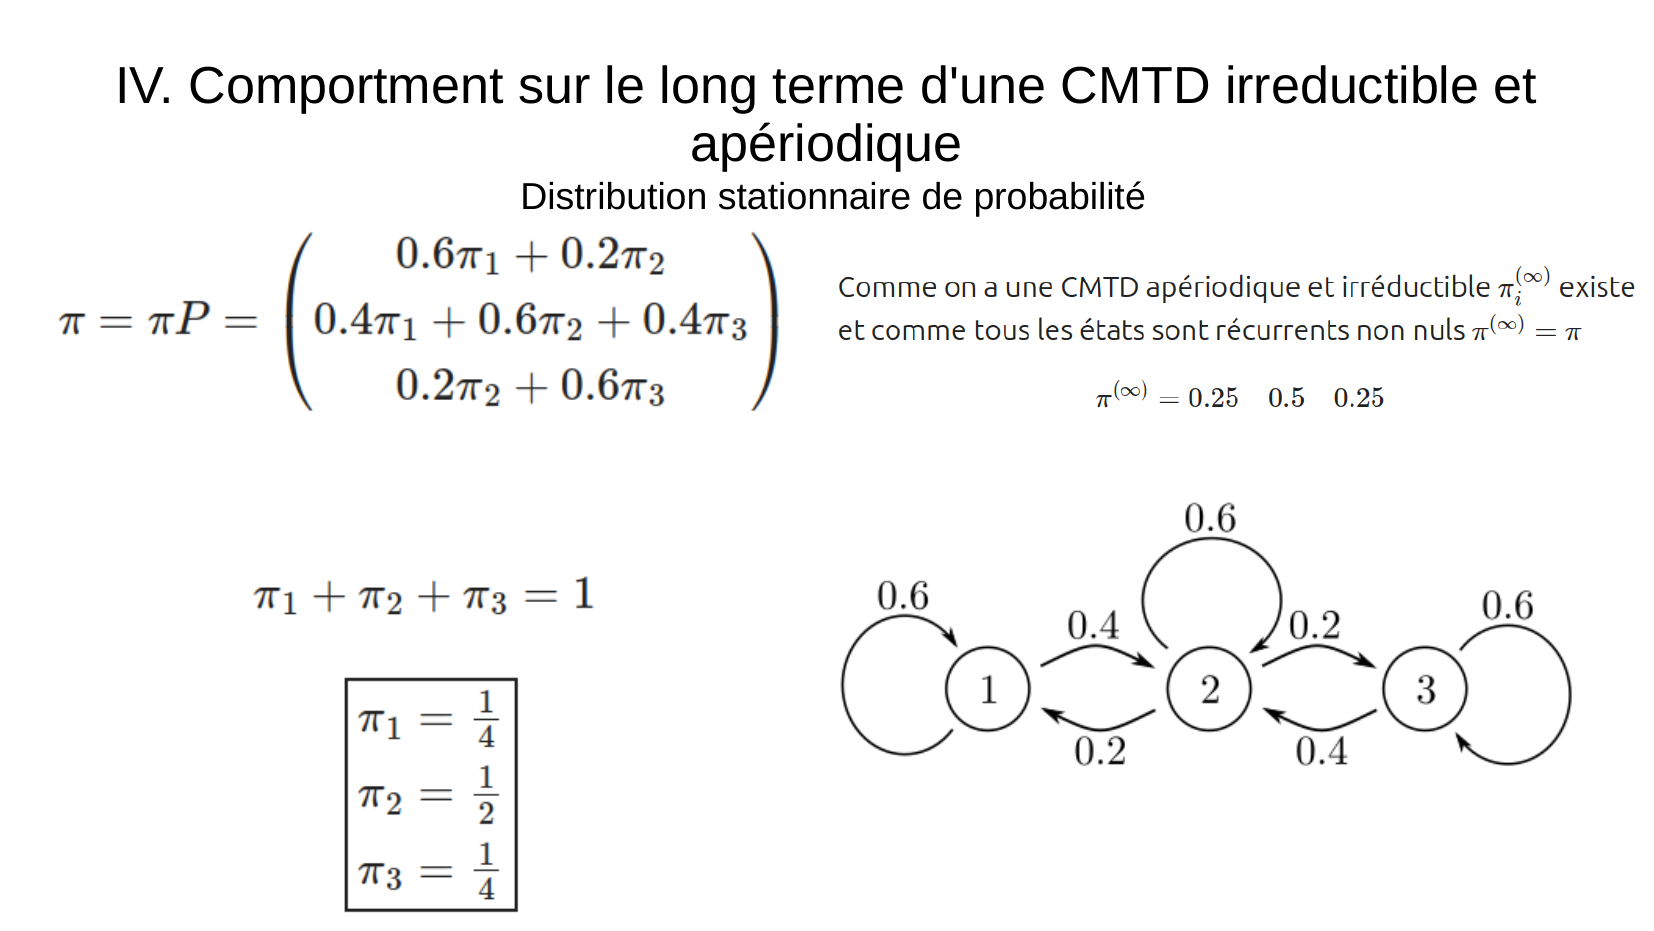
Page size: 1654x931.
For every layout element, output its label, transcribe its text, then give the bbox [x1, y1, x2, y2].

picture [46, 198, 788, 638]
title IV. Comportment sur le long terme d'une CMTD irreductible et apériodique [82, 37, 1571, 193]
picture [825, 492, 1586, 788]
text_box Distribution stationnaire de probabilité [505, 168, 1163, 226]
picture [821, 260, 1651, 420]
picture [334, 664, 526, 931]
